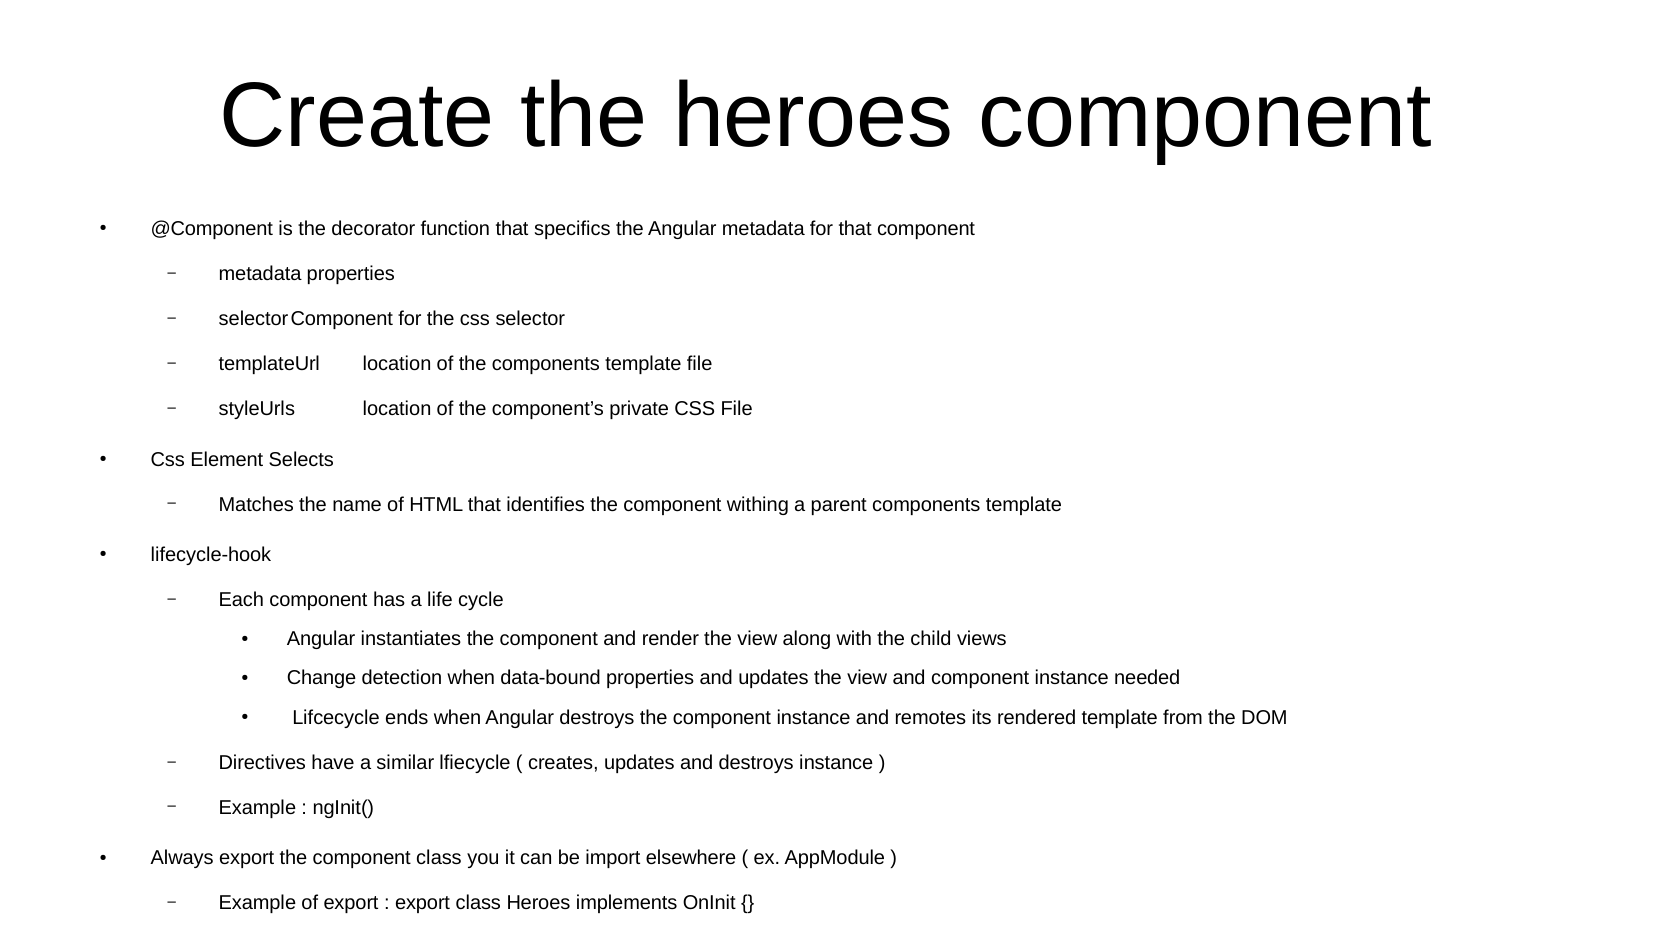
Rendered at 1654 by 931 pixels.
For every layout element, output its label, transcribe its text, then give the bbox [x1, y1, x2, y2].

title Create the heroes component [82, 37, 1571, 193]
list @Component is the decorator function that specifics the Angular metadata for that component metadata properties selector Component for the css selector templateUrl location of the components template file styleUrls location of the component’s private CSS File Css Element Selects Matches the name of HTML that identifies the component withing a parent components template lifecycle-hook Each component has a life cycle Angular instantiates the component and render the view along with the child views Change detection when data-bound properties and updates the view and component instance needed Lifcecycle ends when Angular destroys the component instance and remotes its rendered template from the DOM Directives have a similar lfiecycle ( creates, updates and destroys instance ) Example : ngInit() Always export the component class you it can be import elsewhere ( ex. AppModule ) Example of export : export class Heroes implements OnInit {} [82, 217, 1636, 916]
